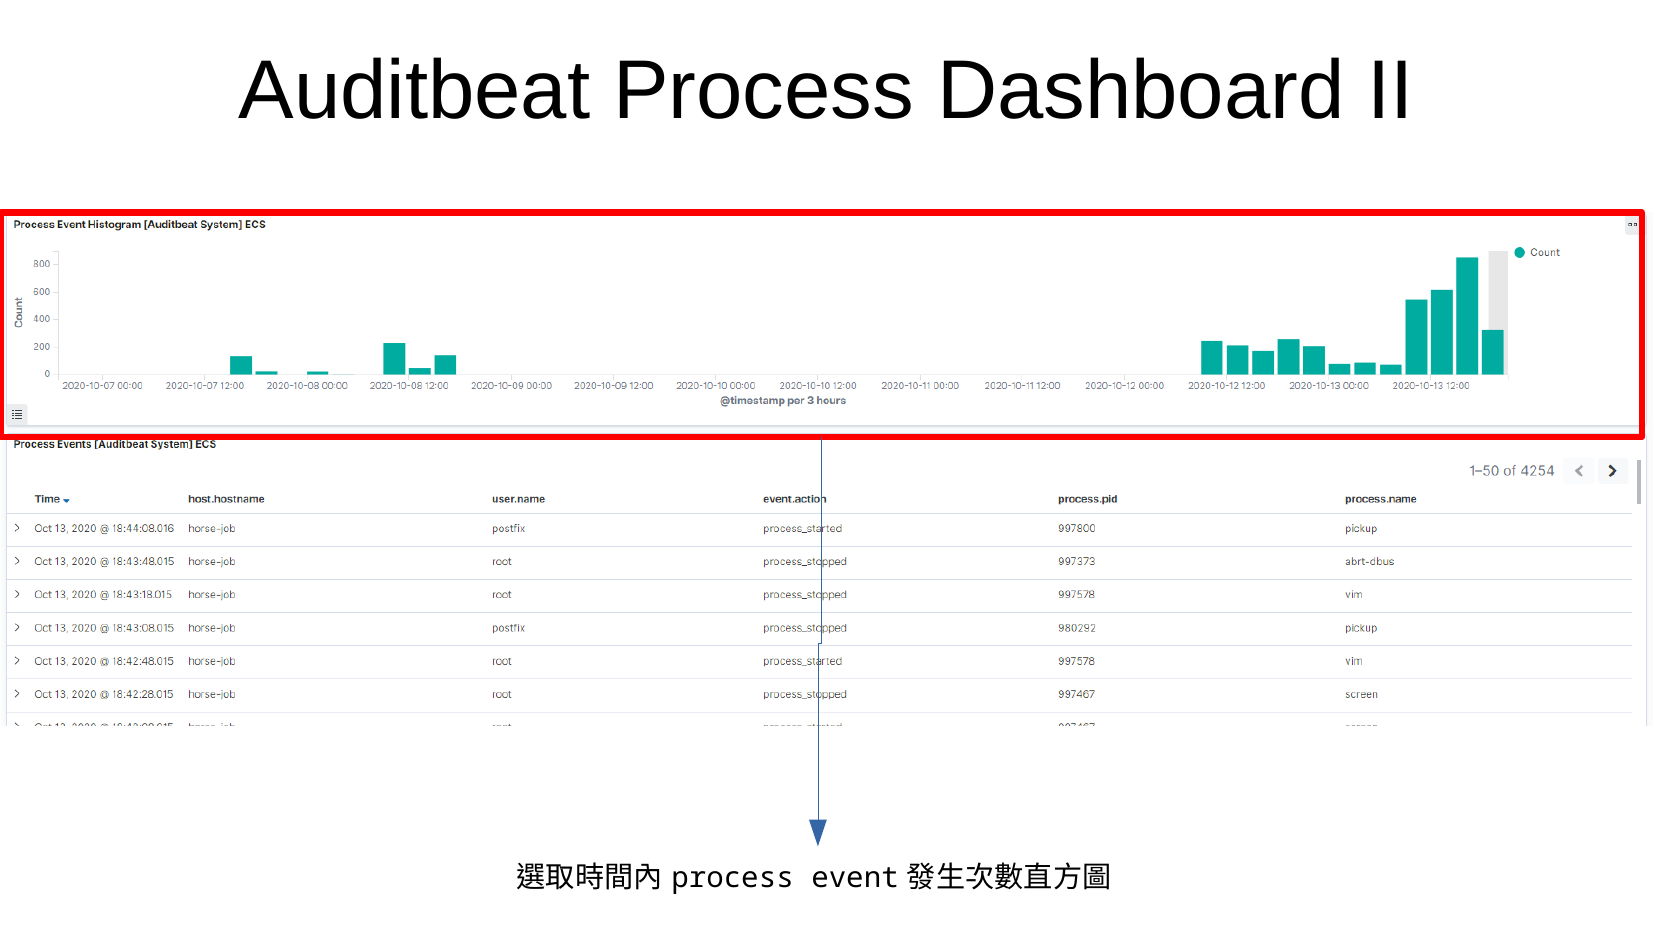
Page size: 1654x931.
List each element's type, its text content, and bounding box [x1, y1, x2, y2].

picture [4, 216, 1639, 434]
text_box 選取時間內process event發生次數直方圖 [501, 846, 1134, 896]
picture [1, 440, 821, 726]
text_box Auditbeat Process Dashboard II [47, 35, 1607, 166]
picture [819, 212, 1654, 726]
